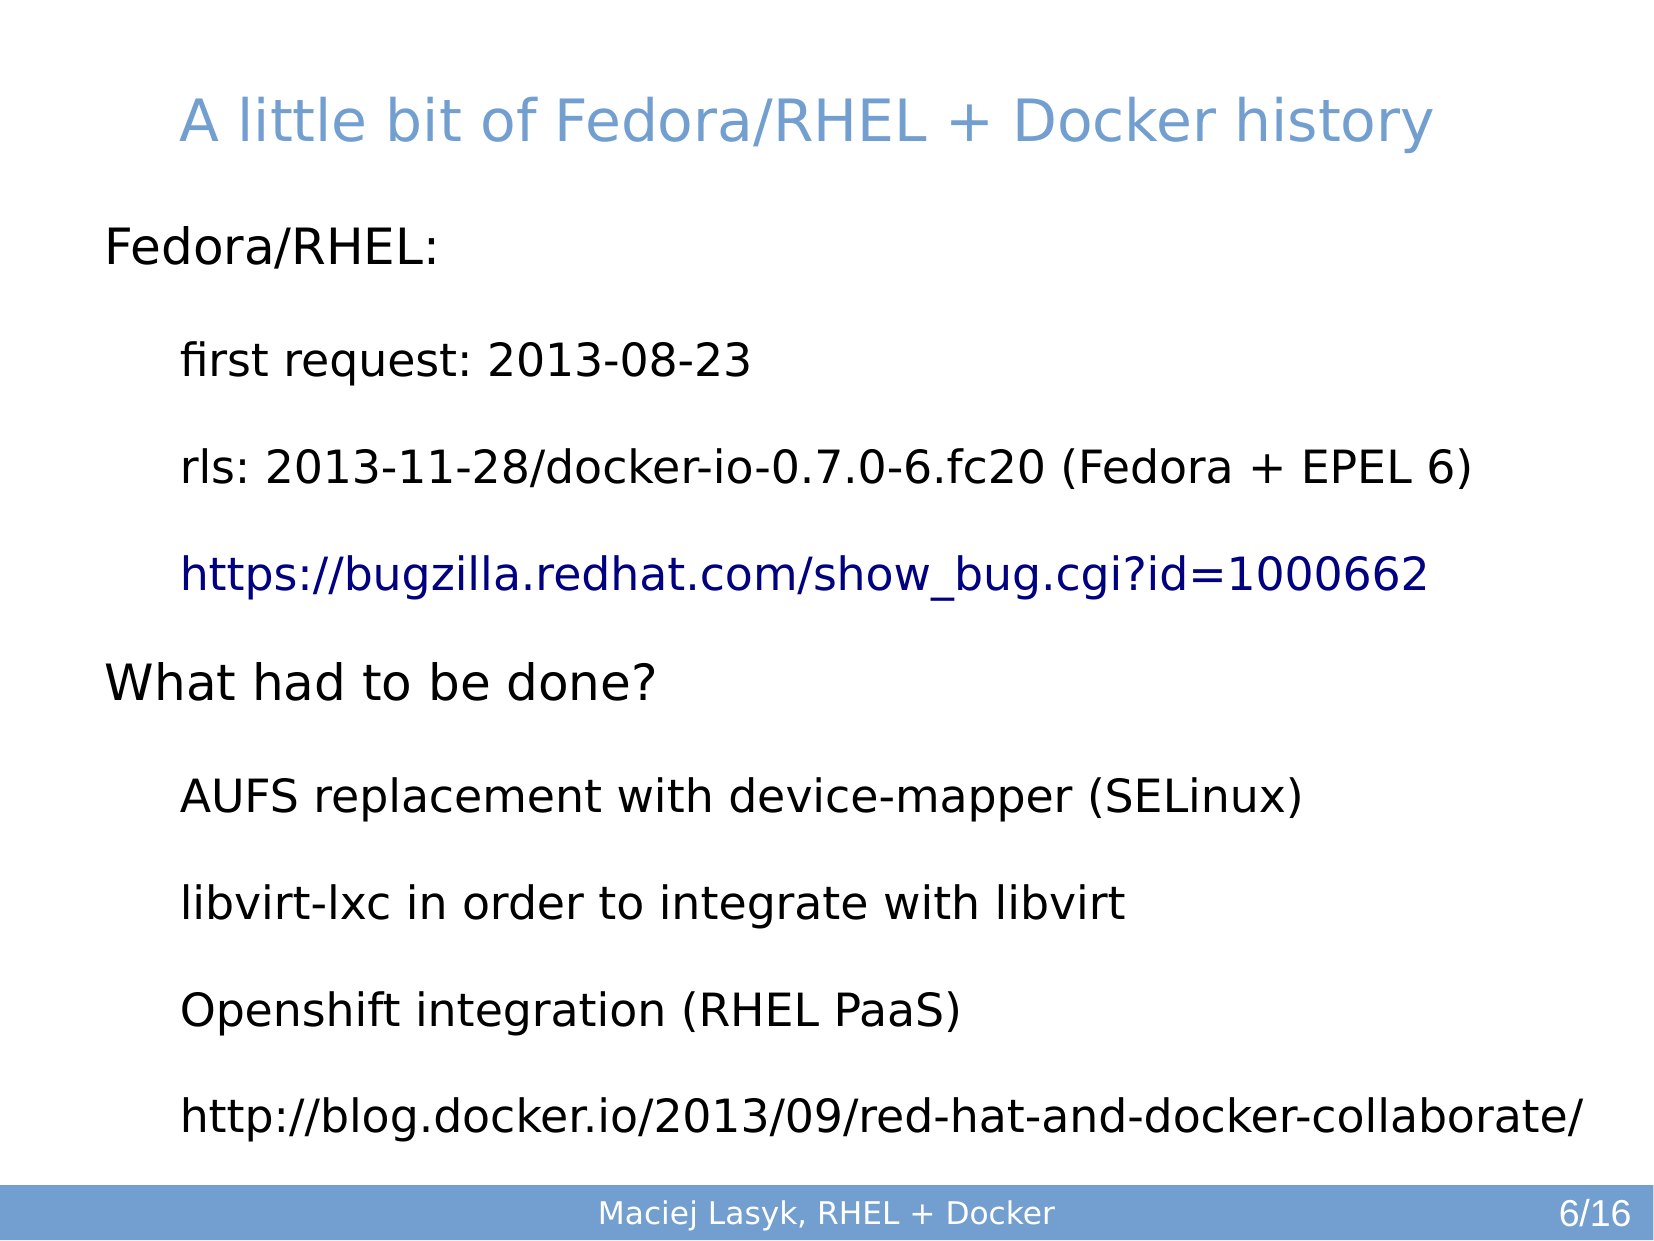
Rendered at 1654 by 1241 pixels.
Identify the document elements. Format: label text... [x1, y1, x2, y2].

text_box [0, 1185, 1533, 1241]
text_box [1647, 1185, 1654, 1241]
text_box 6/16 [1533, 1185, 1647, 1241]
text_box A little bit of Fedora/RHEL + Docker history [164, 79, 1451, 163]
text_box Fedora/RHEL: first request: 2013-08-23 rls: 2013-11-28/docker-io-0.7.0-6.fc20 (Fedora + EPEL 6) https://bugzilla.redhat.com/show_bug.cgi?id=1000662 What had to be done? AUFS replacement with device-mapper (SELinux) libvirt-lxc in order to integrate with libvirt Openshift integration (RHEL PaaS) http://blog.docker.io/2013/09/red-hat-and-docker-collaborate/ [90, 210, 1599, 1151]
text_box Maciej Lasyk, RHEL + Docker [583, 1188, 1071, 1240]
